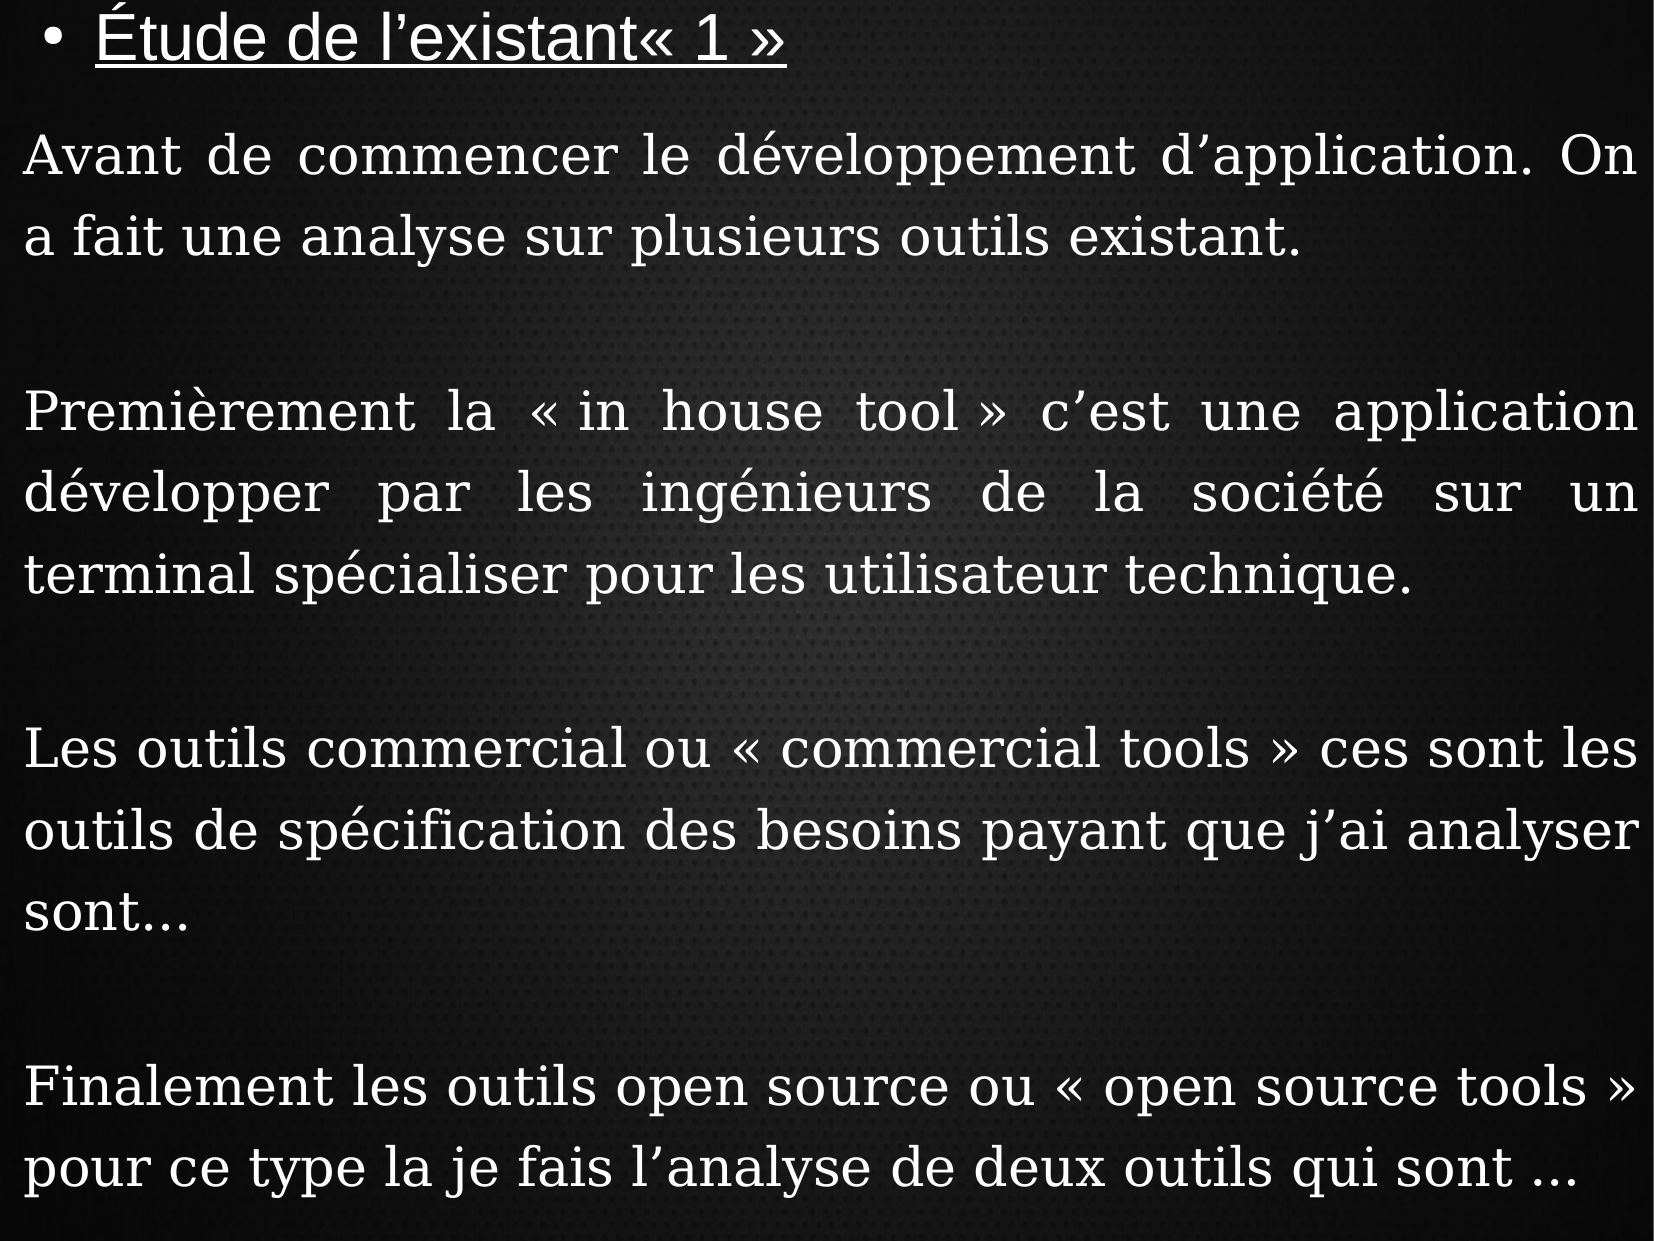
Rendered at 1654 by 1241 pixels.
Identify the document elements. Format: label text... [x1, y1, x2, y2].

list Étude de l’existant« 1 » Avant de commencer le développement d’application. On a fait une analyse sur plusieurs outils existant. Premièrement la « in house tool » c’est une application développer par les ingénieurs de la société sur un terminal spécialiser pour les utilisateur technique. Les outils commercial ou « commercial tools » ces sont les outils de spécification des besoins payant que j’ai analyser sont... Finalement les outils open source ou « open source tools » pour ce type la je fais l’analyse de deux outils qui sont … [23, 0, 1642, 1229]
picture [0, 0, 1654, 1241]
